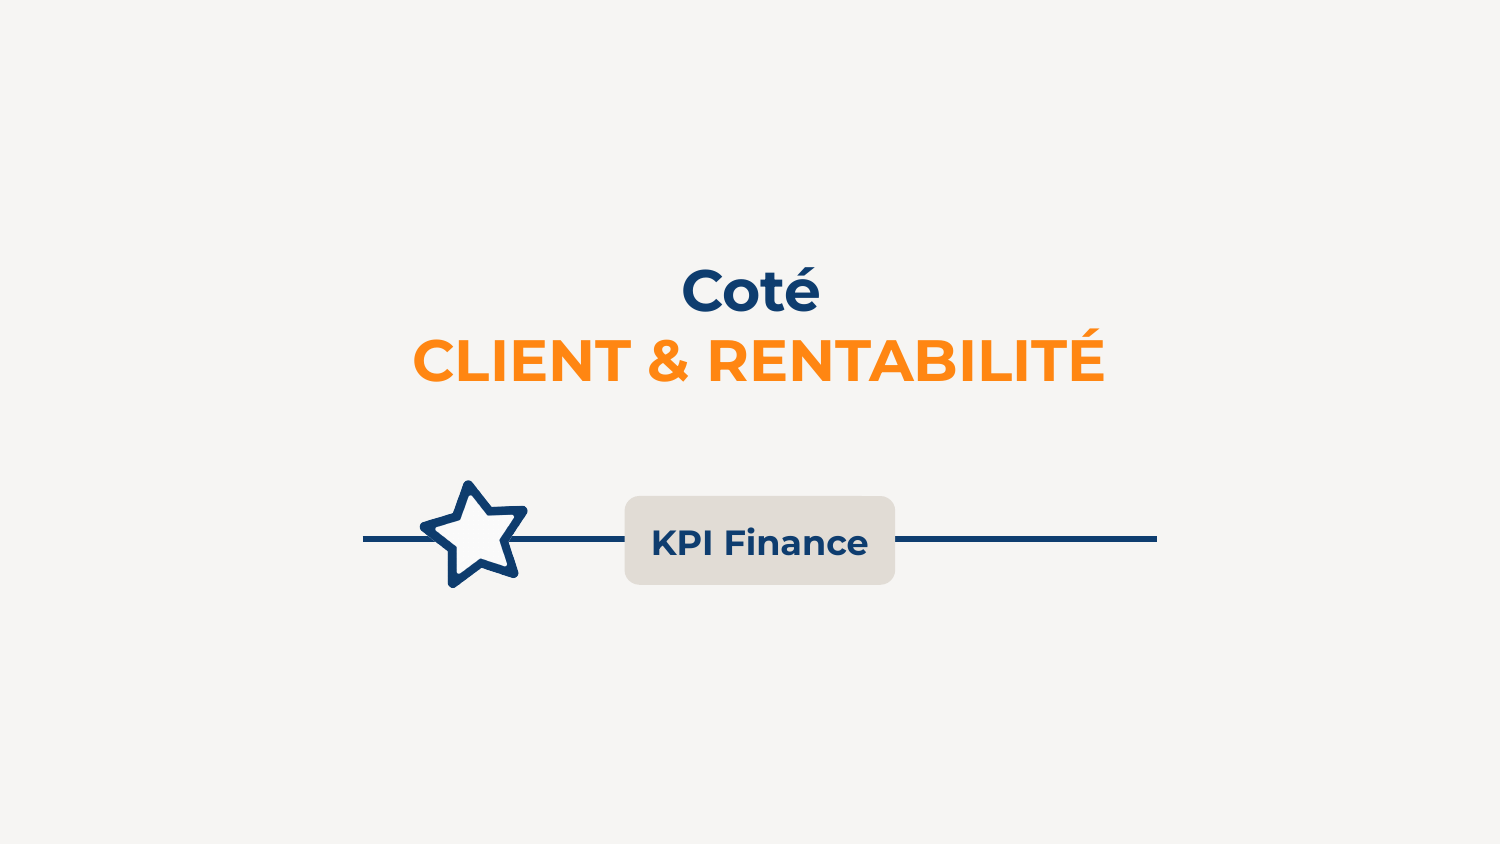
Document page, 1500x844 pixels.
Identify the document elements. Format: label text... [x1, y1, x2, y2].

text_box [627, 495, 893, 502]
picture [413, 471, 538, 592]
text_box KPI Finance [590, 502, 930, 592]
title Coté CLIENT & RENTABILITÉ [295, 238, 1224, 531]
